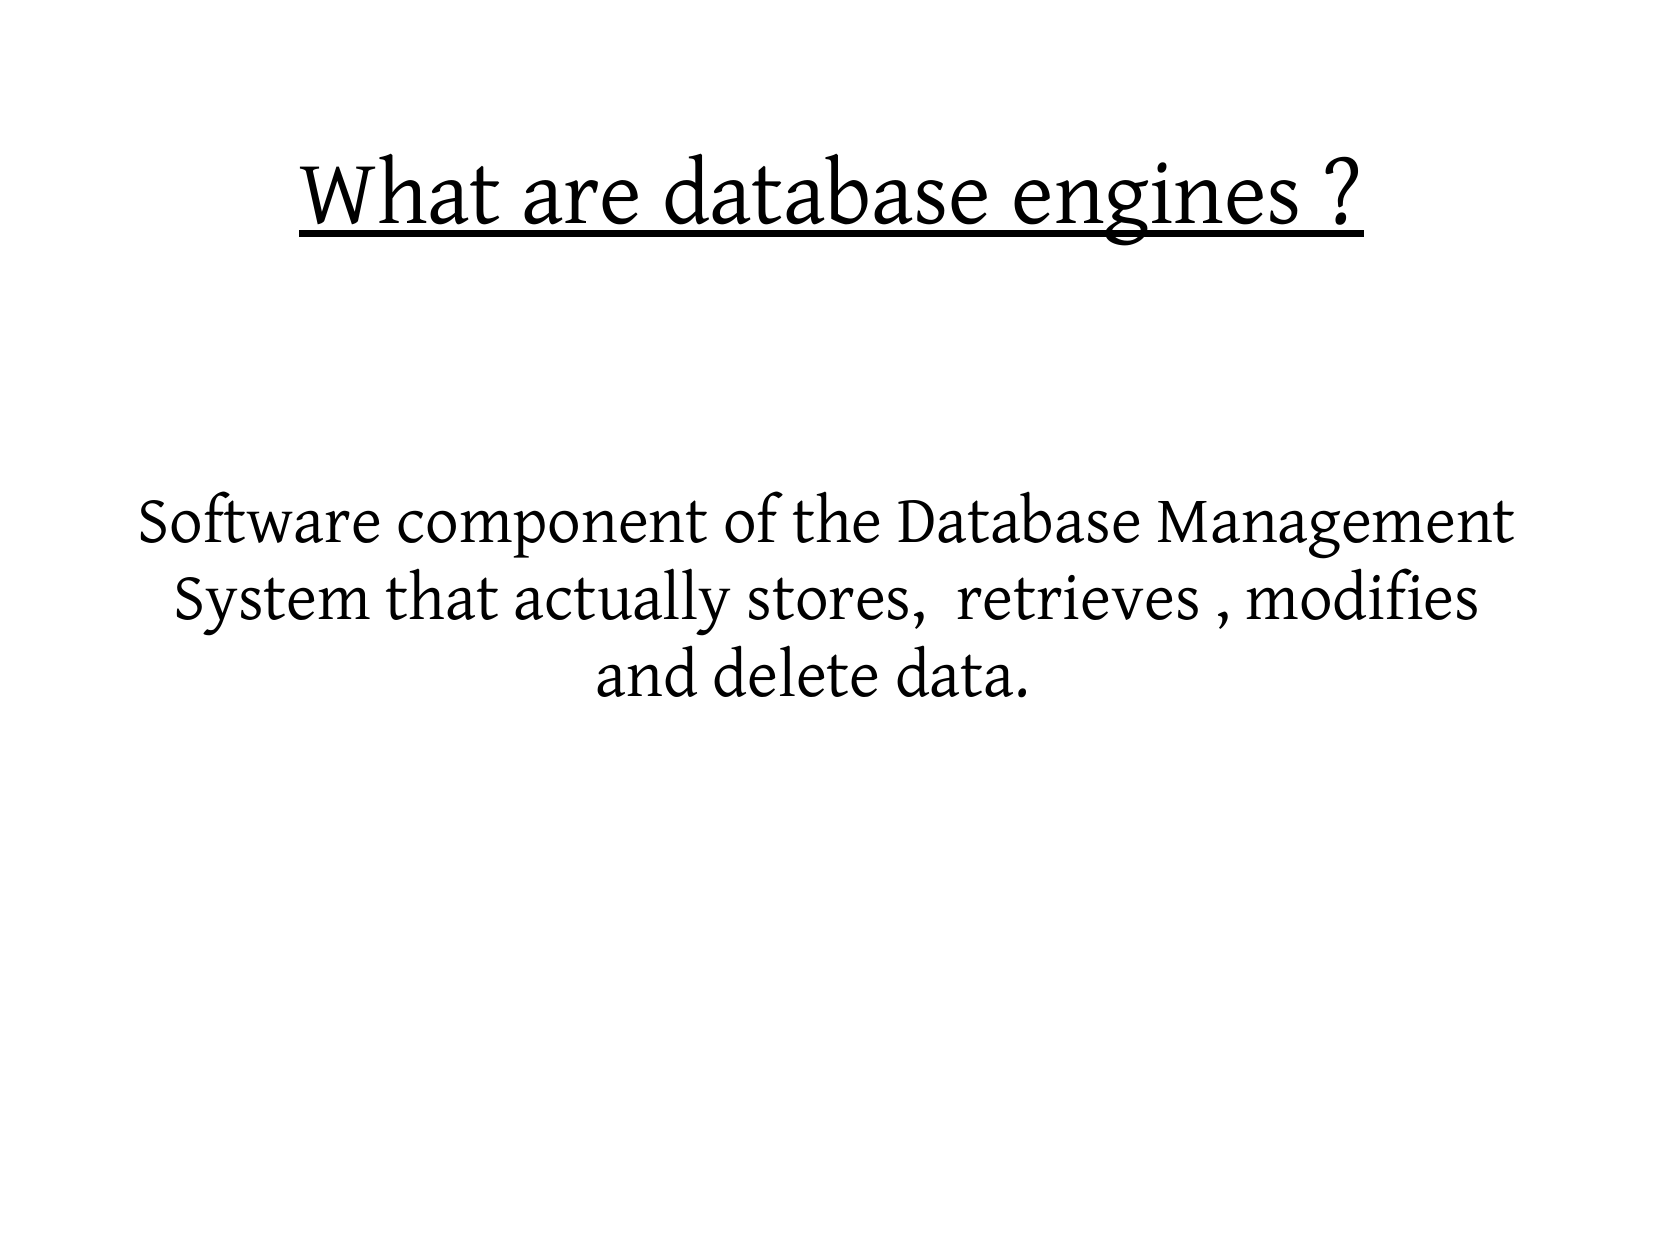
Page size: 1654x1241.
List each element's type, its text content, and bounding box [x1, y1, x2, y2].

title What are database engines ? [125, 92, 1538, 301]
title Software component of the Database Management System that actually stores, retrieves , modifies and delete data. [121, 483, 1534, 716]
